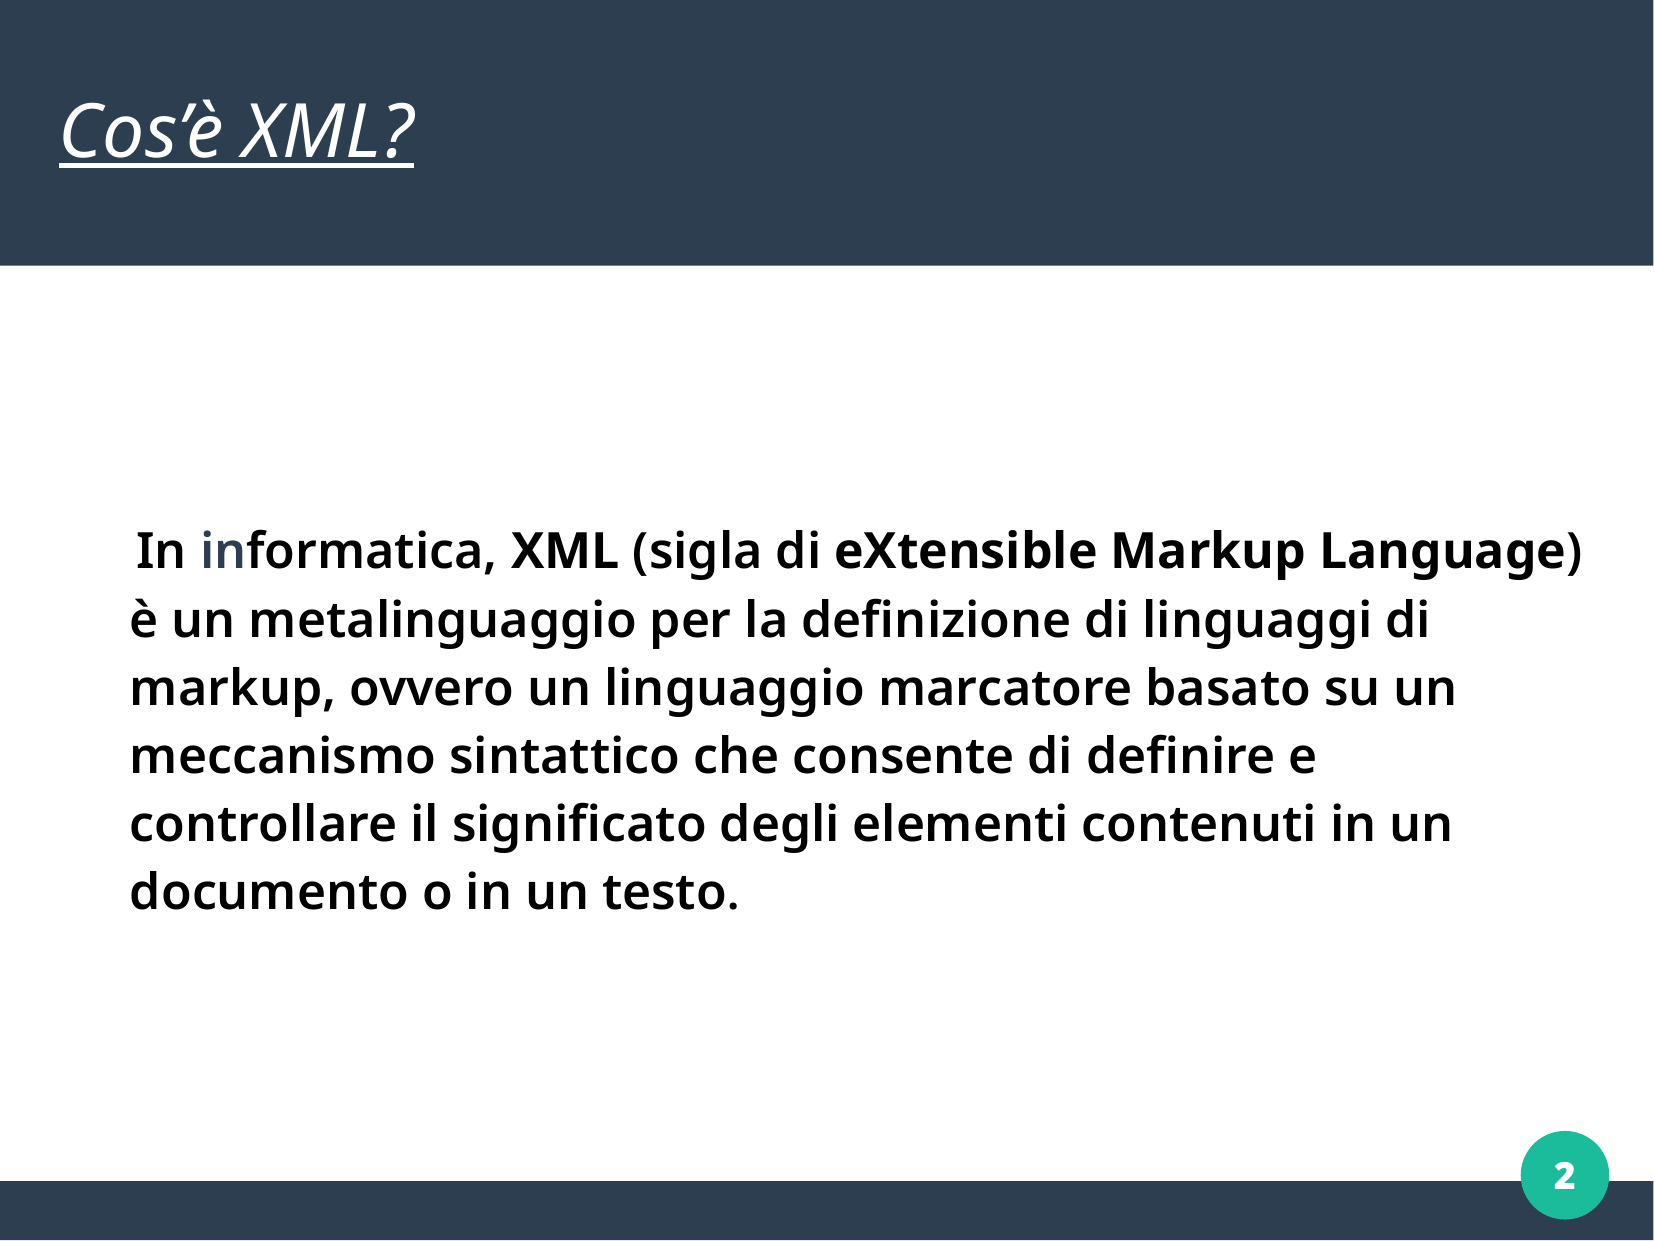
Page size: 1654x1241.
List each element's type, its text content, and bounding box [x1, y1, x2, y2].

list In informatica, XML (sigla di eXtensible Markup Language) è un metalinguaggio per la definizione di linguaggi di markup, ovvero un linguaggio marcatore basato su un meccanismo sintattico che consente di definire e controllare il significato degli elementi contenuti in un documento o in un testo. [59, 324, 1595, 1152]
title Cos’è XML? [59, 49, 1595, 207]
